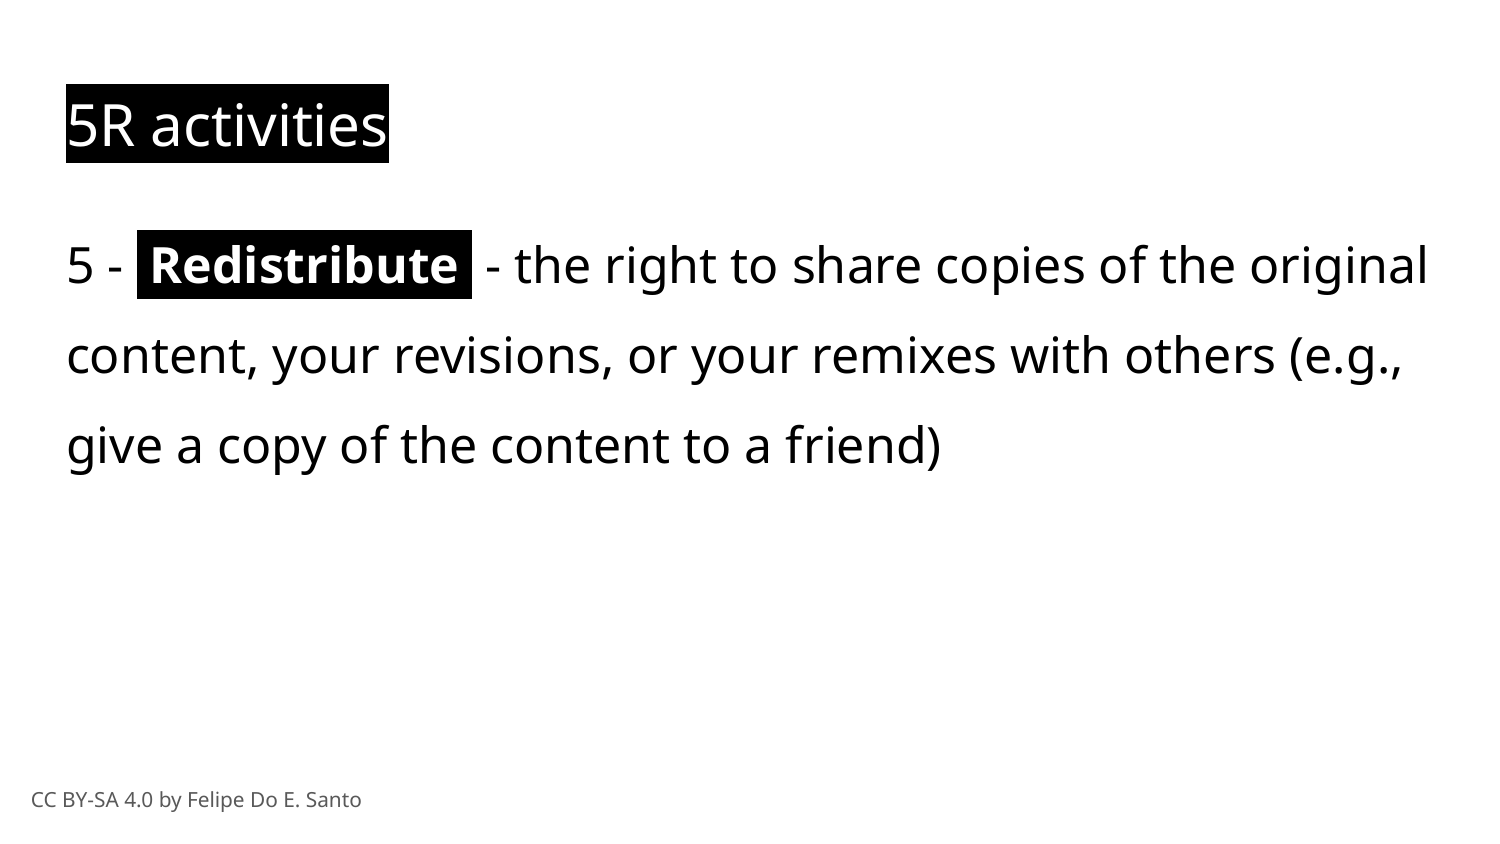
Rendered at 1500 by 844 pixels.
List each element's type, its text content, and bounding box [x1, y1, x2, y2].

title 5R activities [51, 72, 1449, 167]
text_box CC BY-SA 4.0 by Felipe Do E. Santo [15, 771, 421, 826]
list 5 - Redistribute - the right to share copies of the original content, your revisions, or your remixes with others (e.g., give a copy of the content to a friend) [51, 189, 1449, 750]
